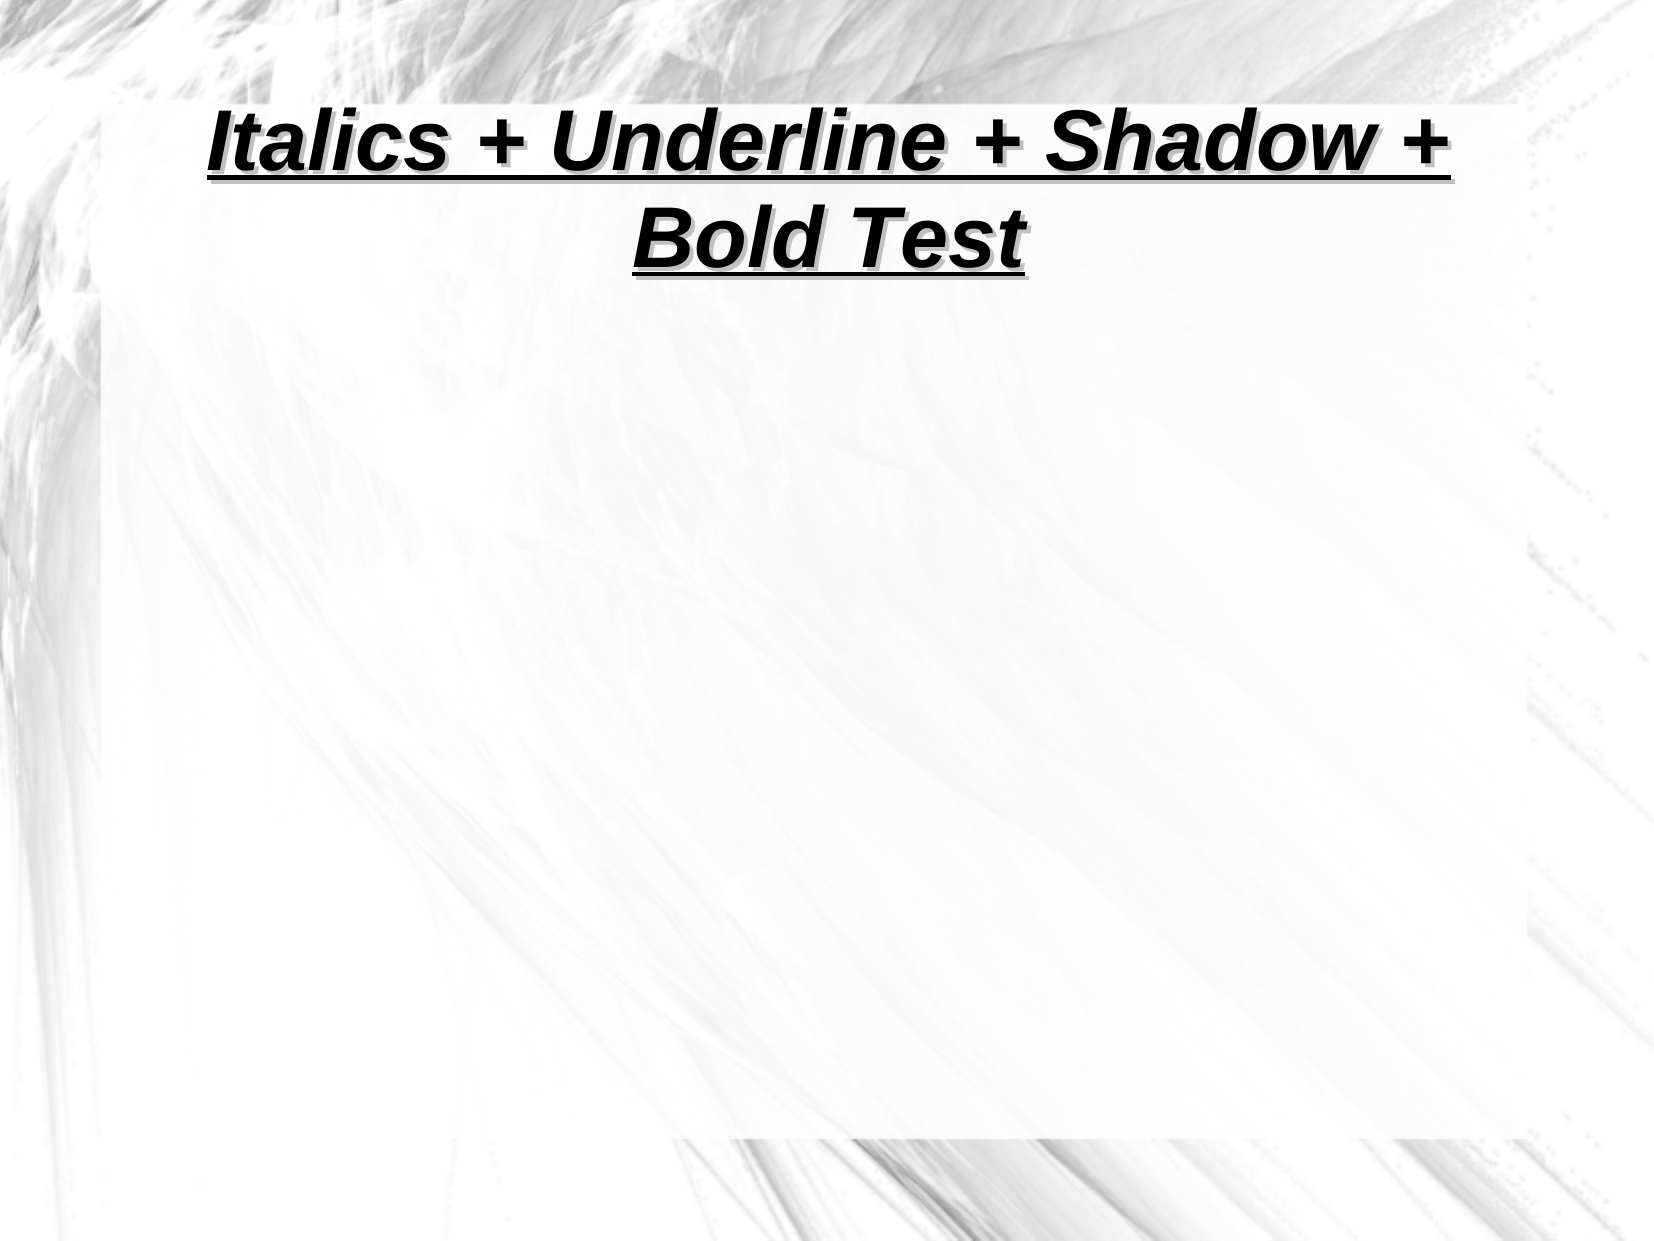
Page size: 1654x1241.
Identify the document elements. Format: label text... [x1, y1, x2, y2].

picture [0, 0, 1654, 1241]
title Italics + Underline + Shadow + Bold Test [135, 92, 1523, 286]
